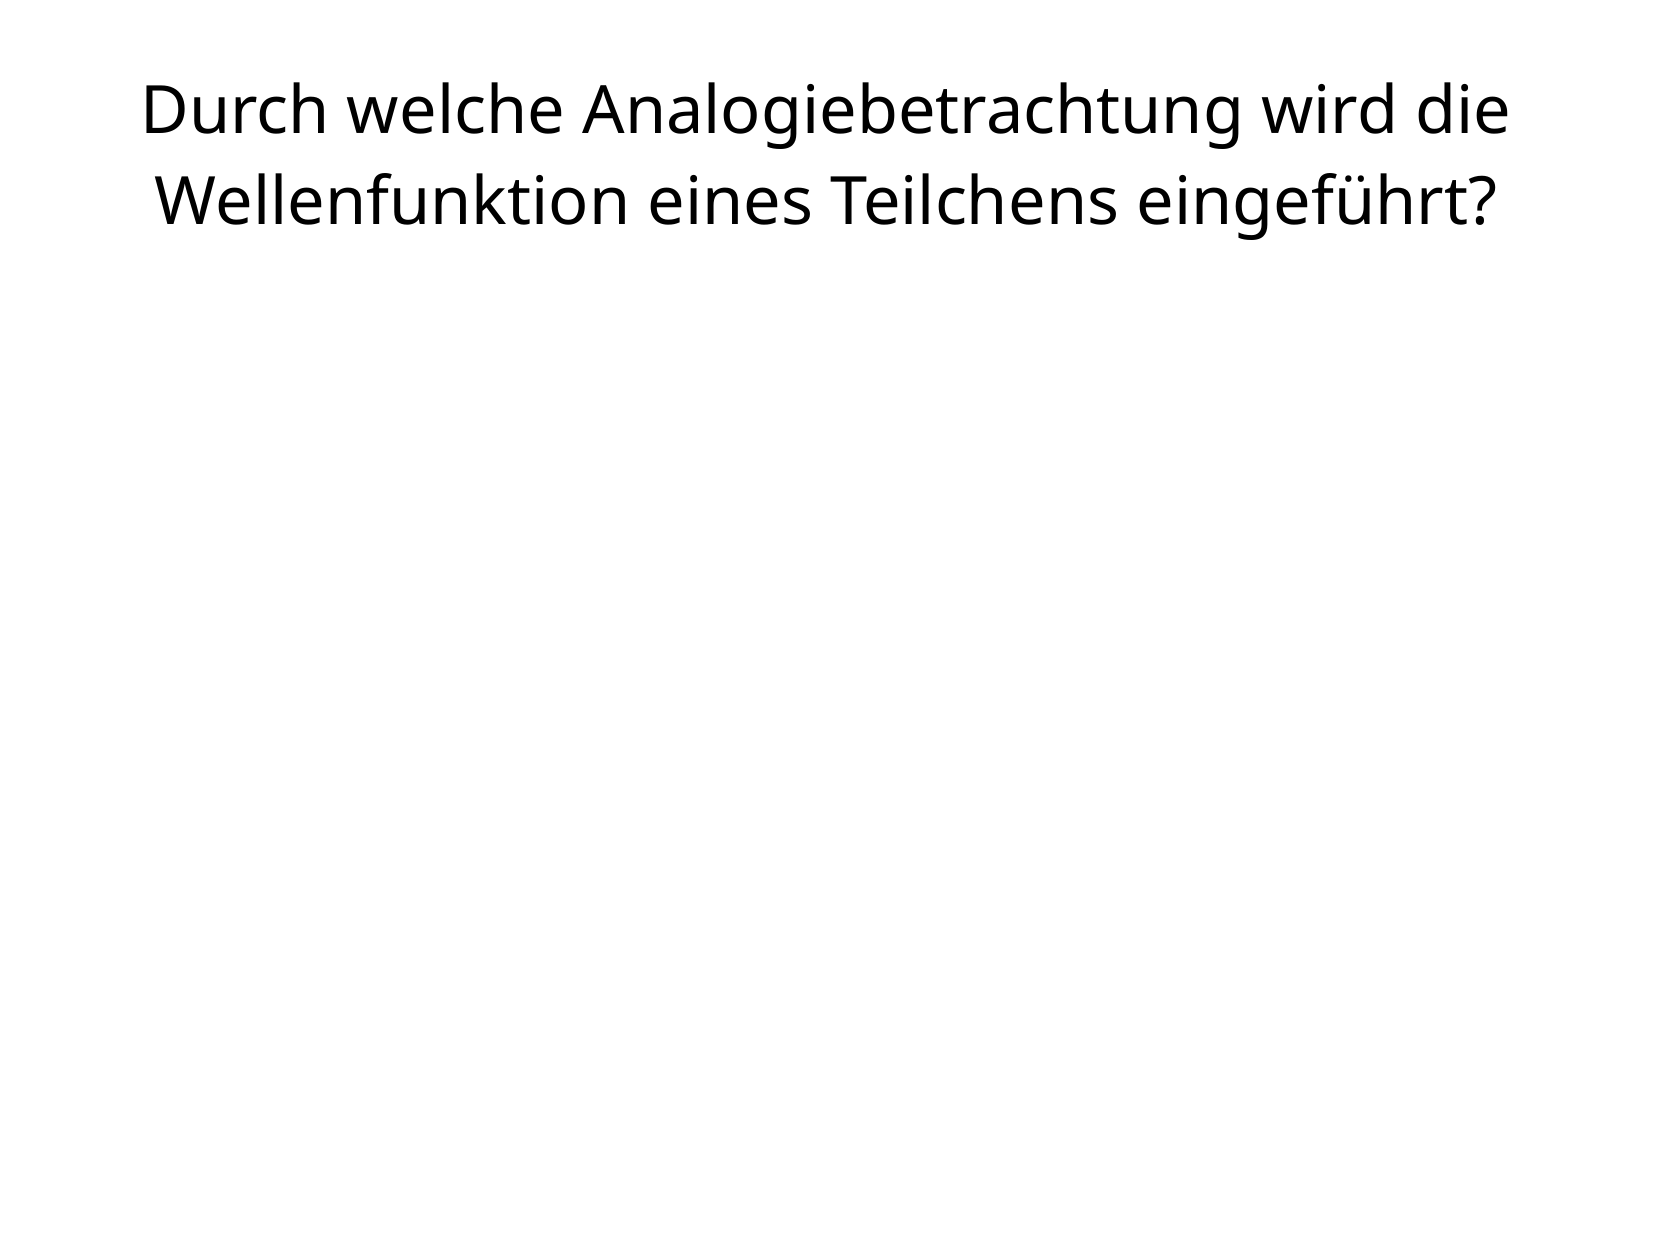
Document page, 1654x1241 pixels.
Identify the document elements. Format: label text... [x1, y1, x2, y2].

title Durch welche Analogiebetrachtung wird die Wellenfunktion eines Teilchens eingeführt? [82, 49, 1571, 257]
